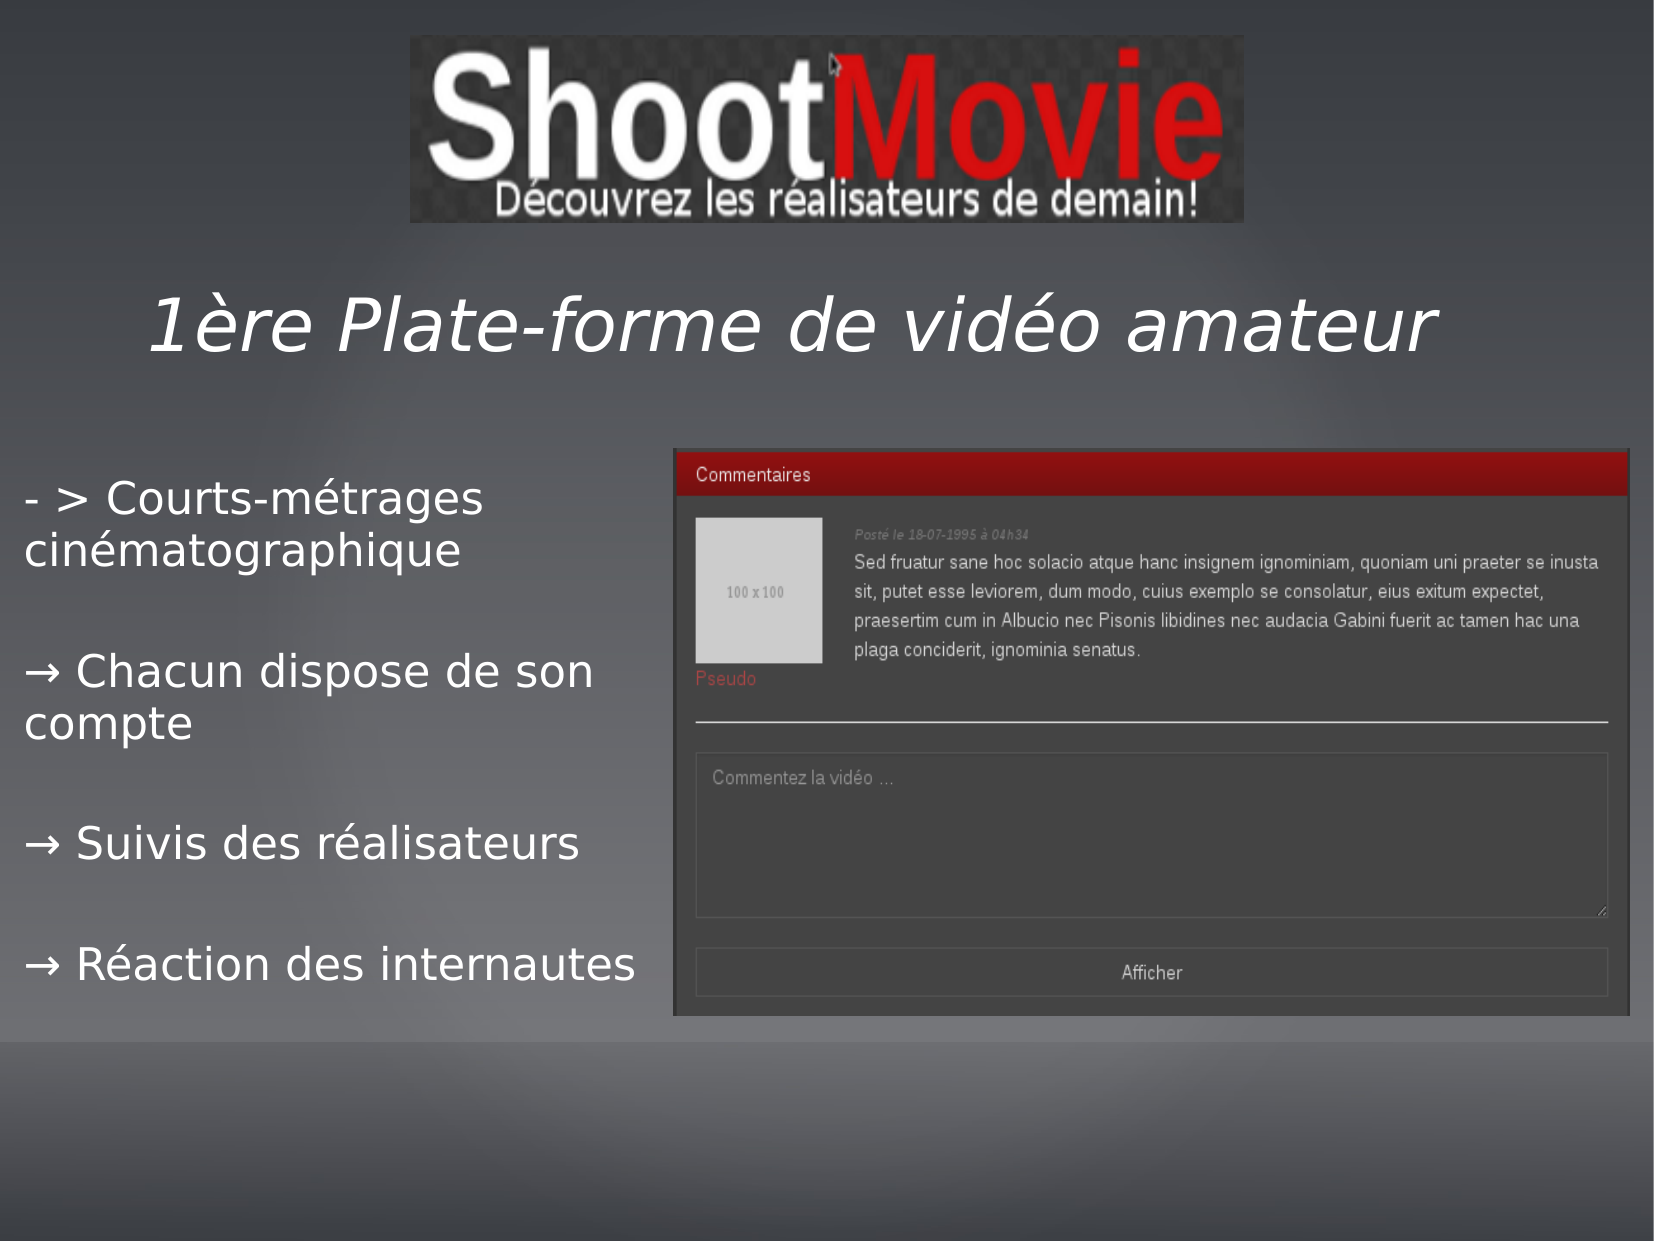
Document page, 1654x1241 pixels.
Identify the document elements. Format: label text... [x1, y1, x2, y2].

text_box 1ère Plate-forme de vidéo amateur [147, 283, 1506, 373]
list - > Courts-métrages cinématographique → Chacun dispose de son compte → Suivis des réalisateurs → Réaction des internautes [23, 296, 734, 1016]
picture [0, 0, 1654, 1241]
